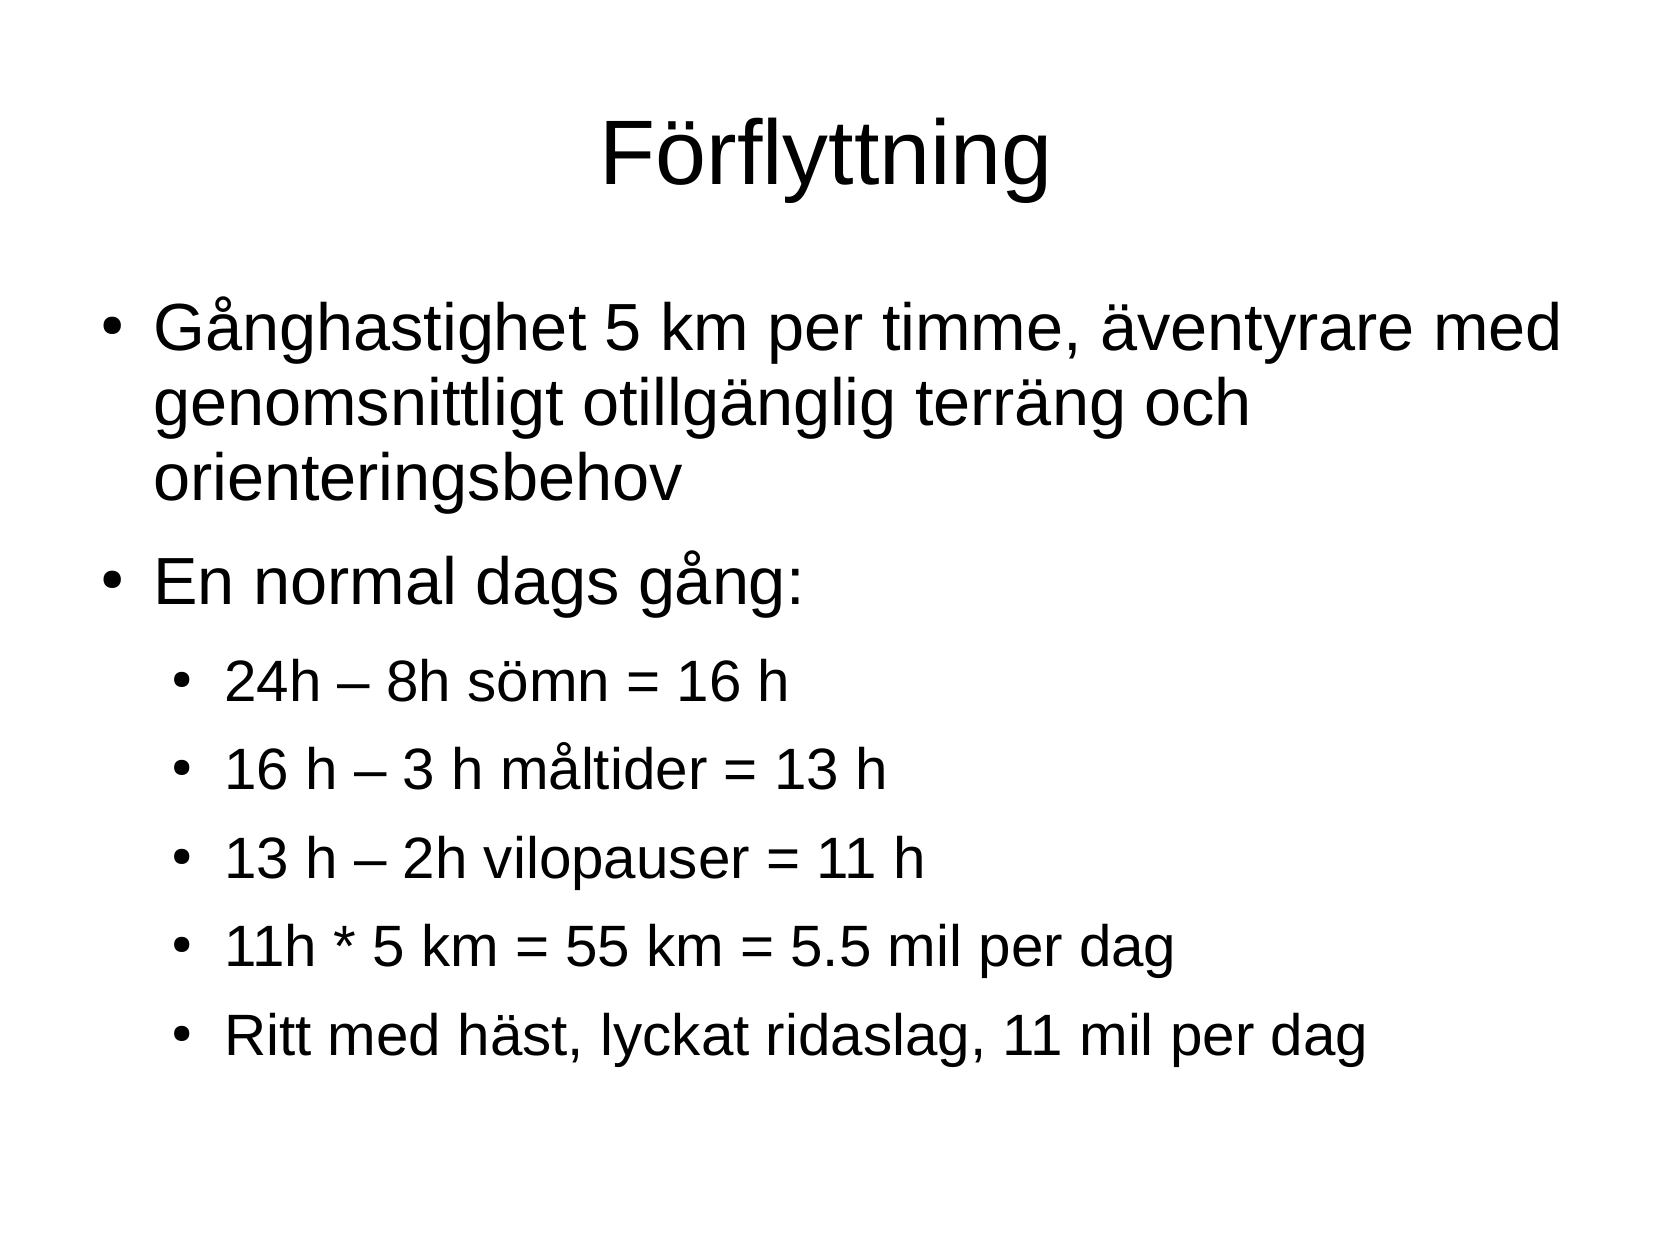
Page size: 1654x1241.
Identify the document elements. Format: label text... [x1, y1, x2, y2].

title Förflyttning [82, 49, 1571, 257]
list Gånghastighet 5 km per timme, äventyrare med genomsnittligt otillgänglig terräng och orienteringsbehov En normal dags gång: 24h – 8h sömn = 16 h 16 h – 3 h måltider = 13 h 13 h – 2h vilopauser = 11 h 11h * 5 km = 55 km = 5.5 mil per dag Ritt med häst, lyckat ridaslag, 11 mil per dag [82, 290, 1571, 1109]
